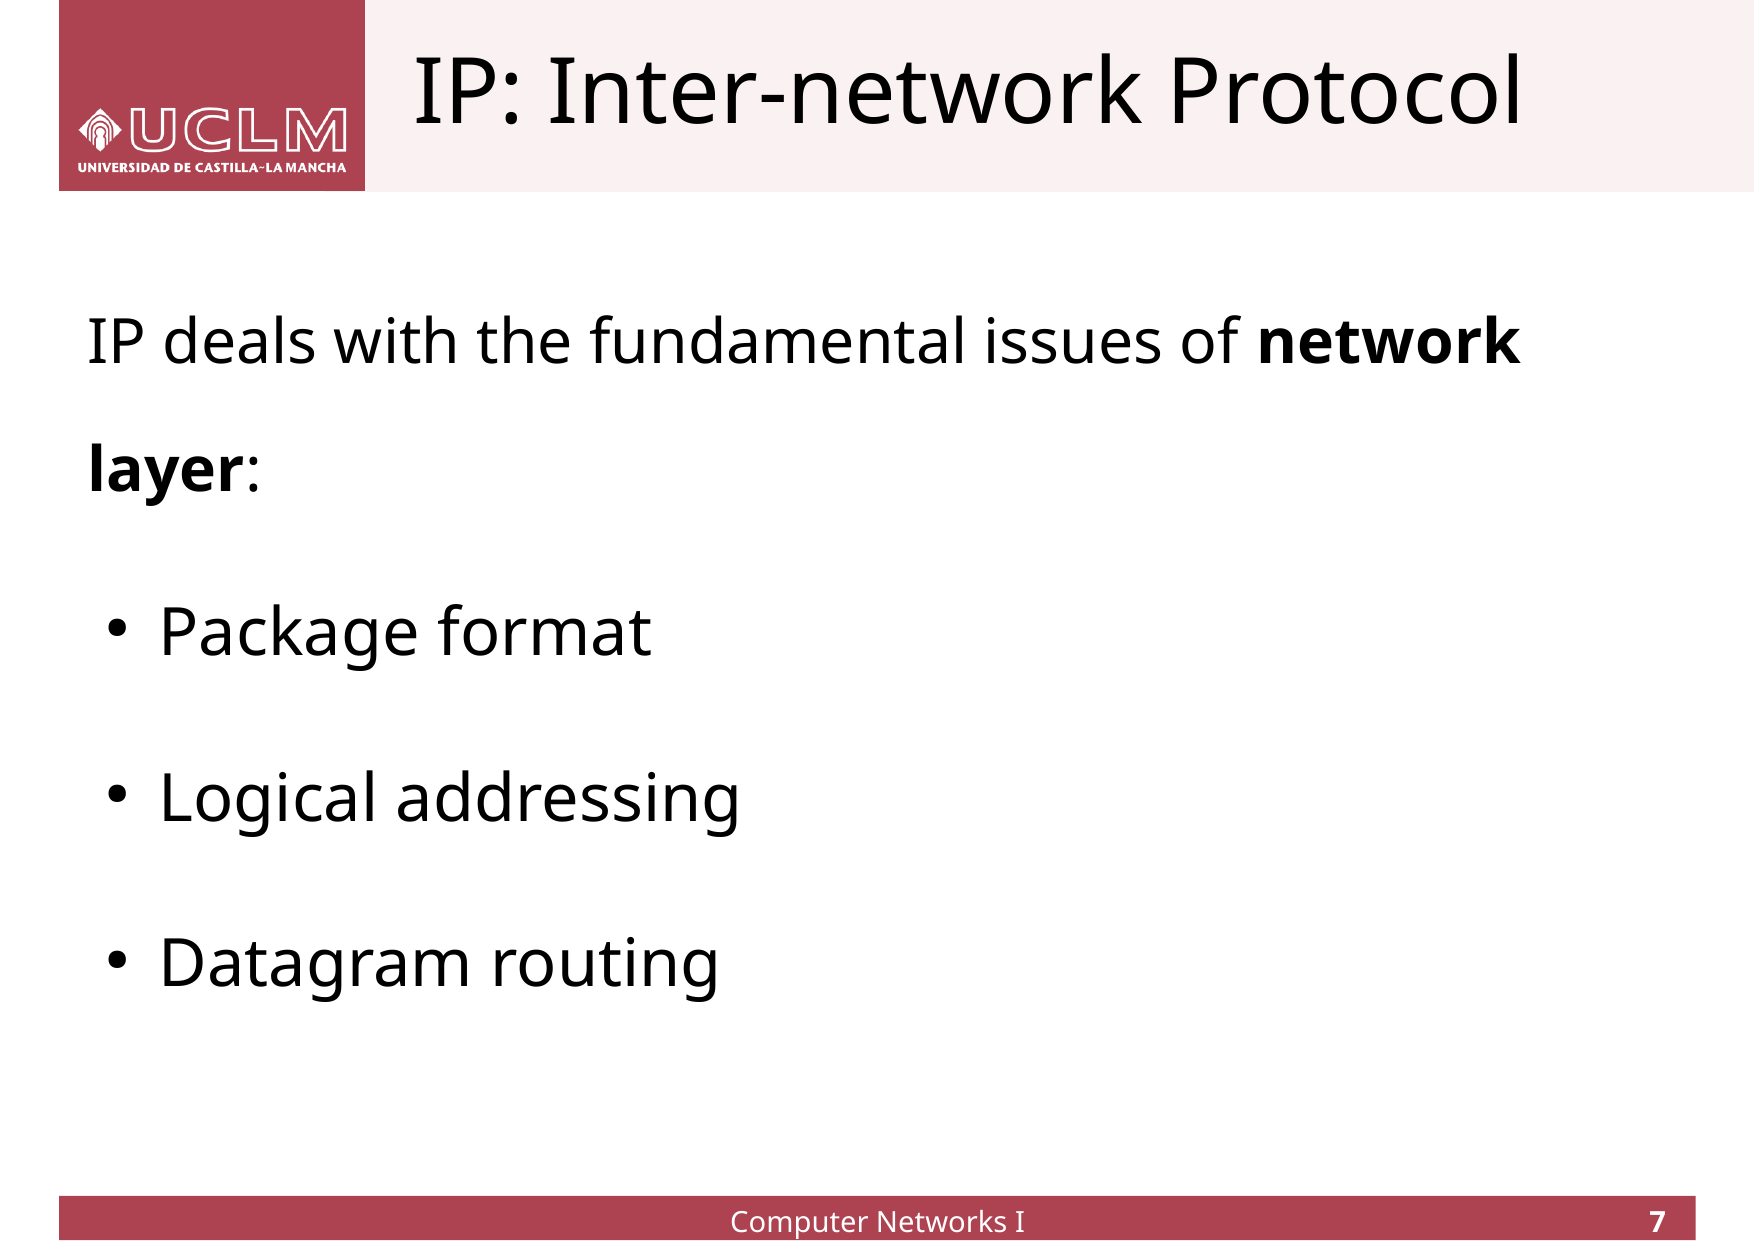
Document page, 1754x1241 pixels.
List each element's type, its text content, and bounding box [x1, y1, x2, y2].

list IP deals with the fundamental issues of network layer: Package format Logical addressing Datagram routing [87, 254, 1667, 1074]
picture [59, 0, 365, 191]
title IP: Inter-network Protocol [413, 0, 1667, 198]
